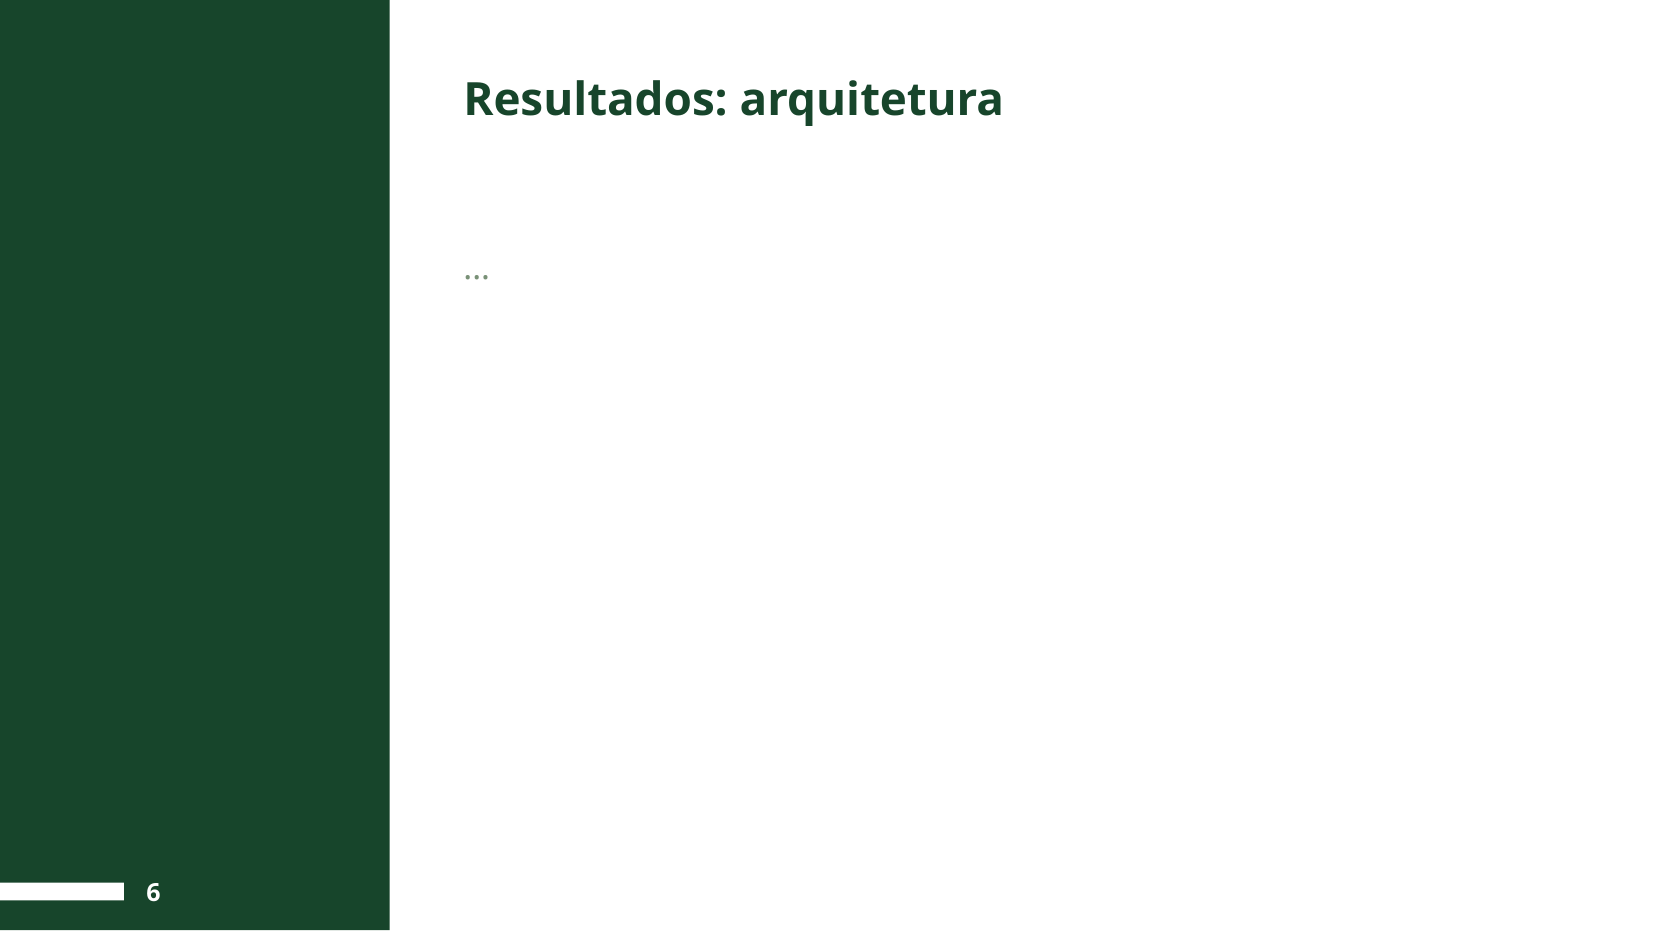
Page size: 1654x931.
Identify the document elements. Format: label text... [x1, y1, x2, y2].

text_box <número> [79, 870, 228, 913]
text_box ... [448, 236, 1601, 810]
text_box [0, 0, 390, 931]
text_box Resultados: arquitetura [448, 59, 1601, 177]
